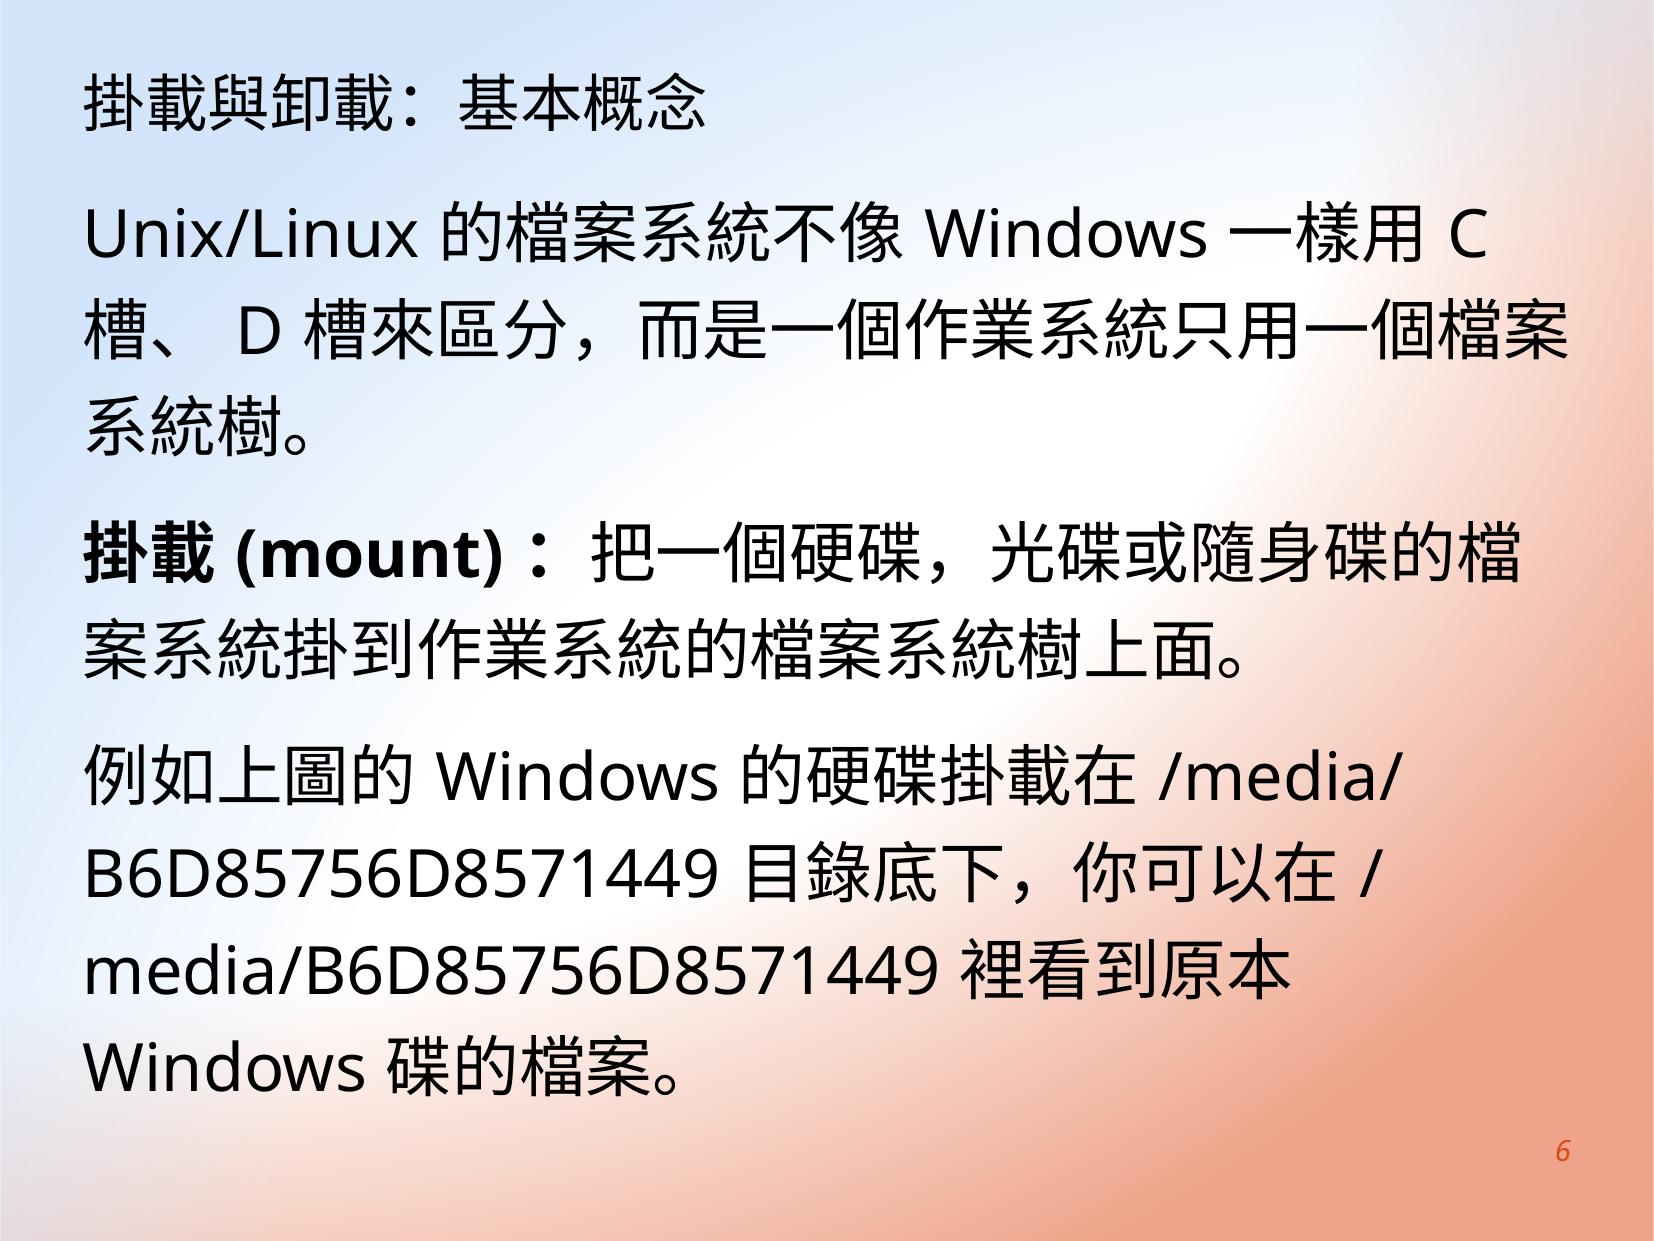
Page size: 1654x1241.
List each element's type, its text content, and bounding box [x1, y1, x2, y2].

picture [0, 0, 1654, 1241]
title 掛載與卸載：基本概念 [82, 49, 1571, 151]
list Unix/Linux的檔案系統不像Windows一樣用C槽、D槽來區分，而是一個作業系統只用一個檔案系統樹。 掛載(mount)：把一個硬碟，光碟或隨身碟的檔案系統掛到作業系統的檔案系統樹上面。 例如上圖的Windows的硬碟掛載在/media/B6D85756D8571449目錄底下，你可以在/media/B6D85756D8571449裡看到原本Windows碟的檔案。 [82, 180, 1571, 1201]
